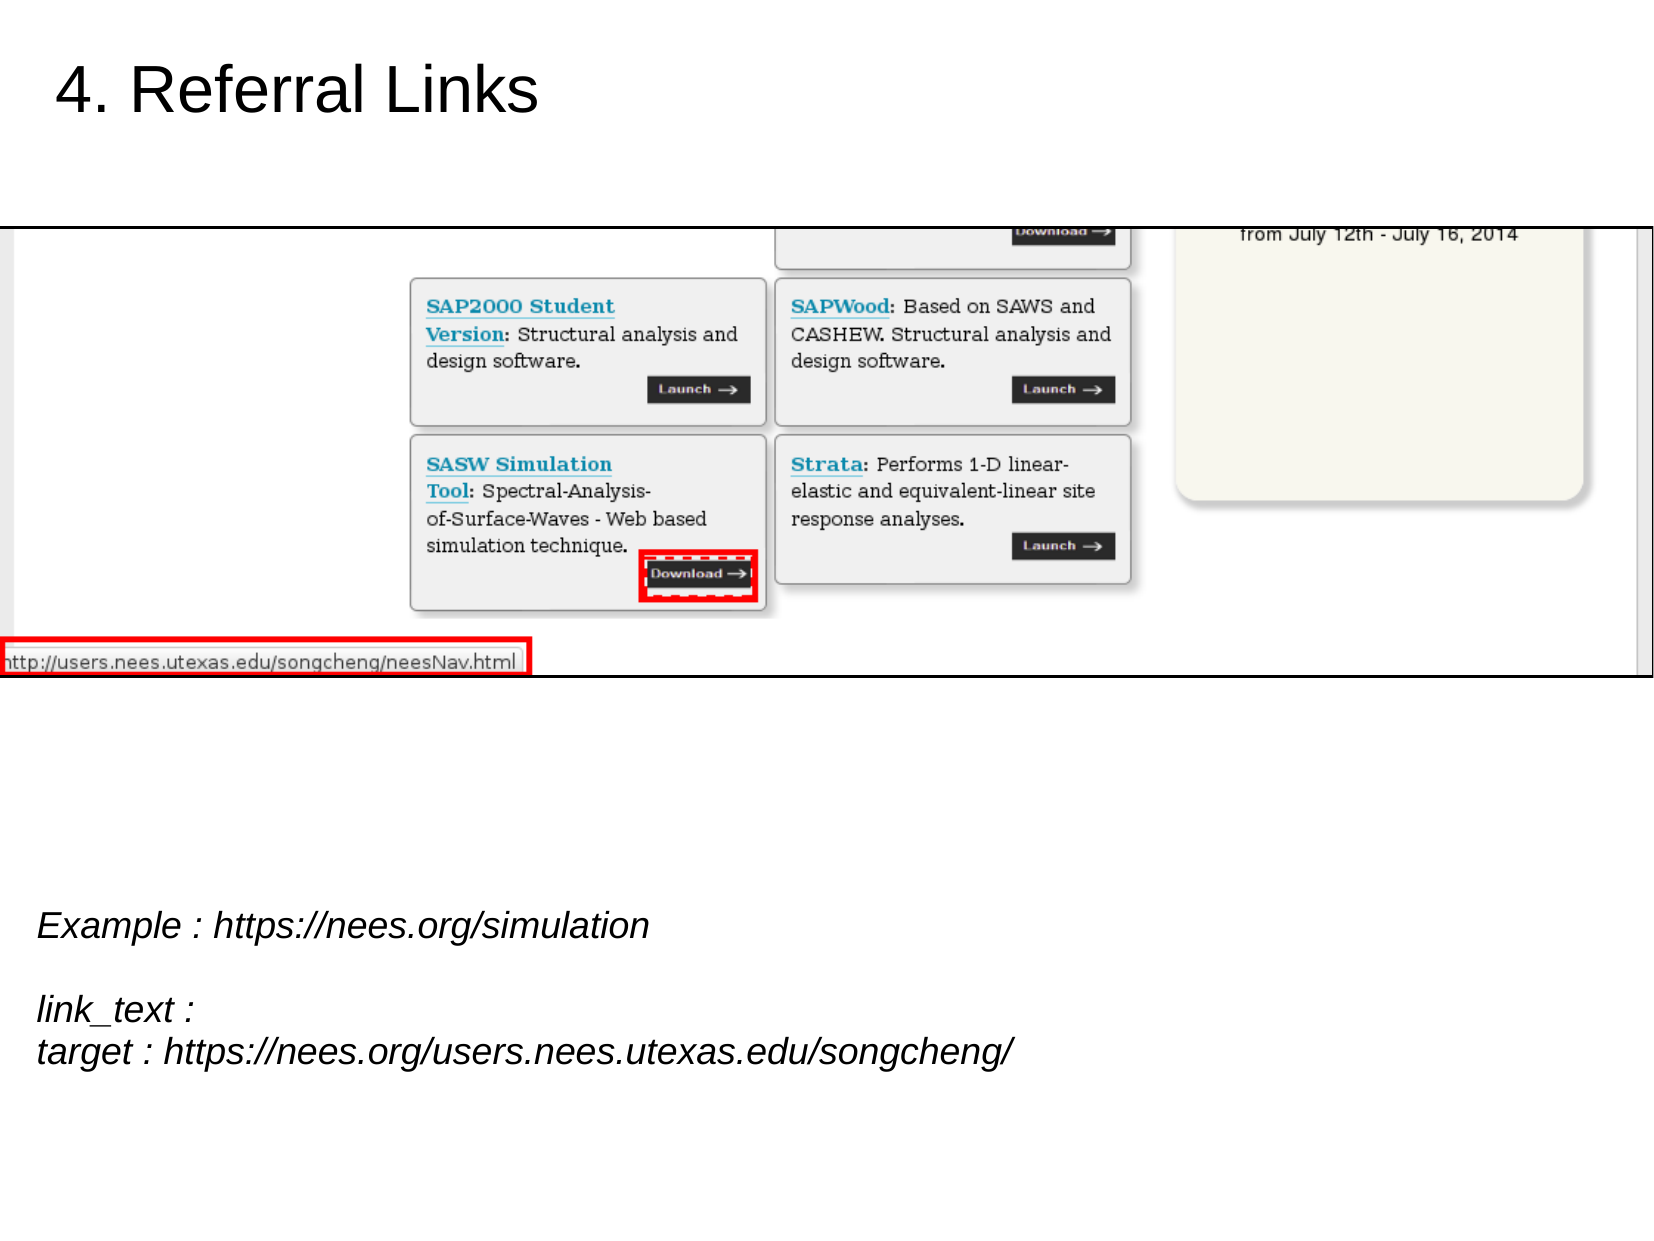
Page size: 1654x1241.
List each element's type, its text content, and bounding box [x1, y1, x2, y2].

picture [0, 229, 1653, 675]
text_box Example : https://nees.org/simulation link_text : target : https://nees.org/users.nees.utexas.edu/songcheng/ [21, 897, 1576, 1081]
text_box 4. Referral Links [41, 45, 931, 166]
